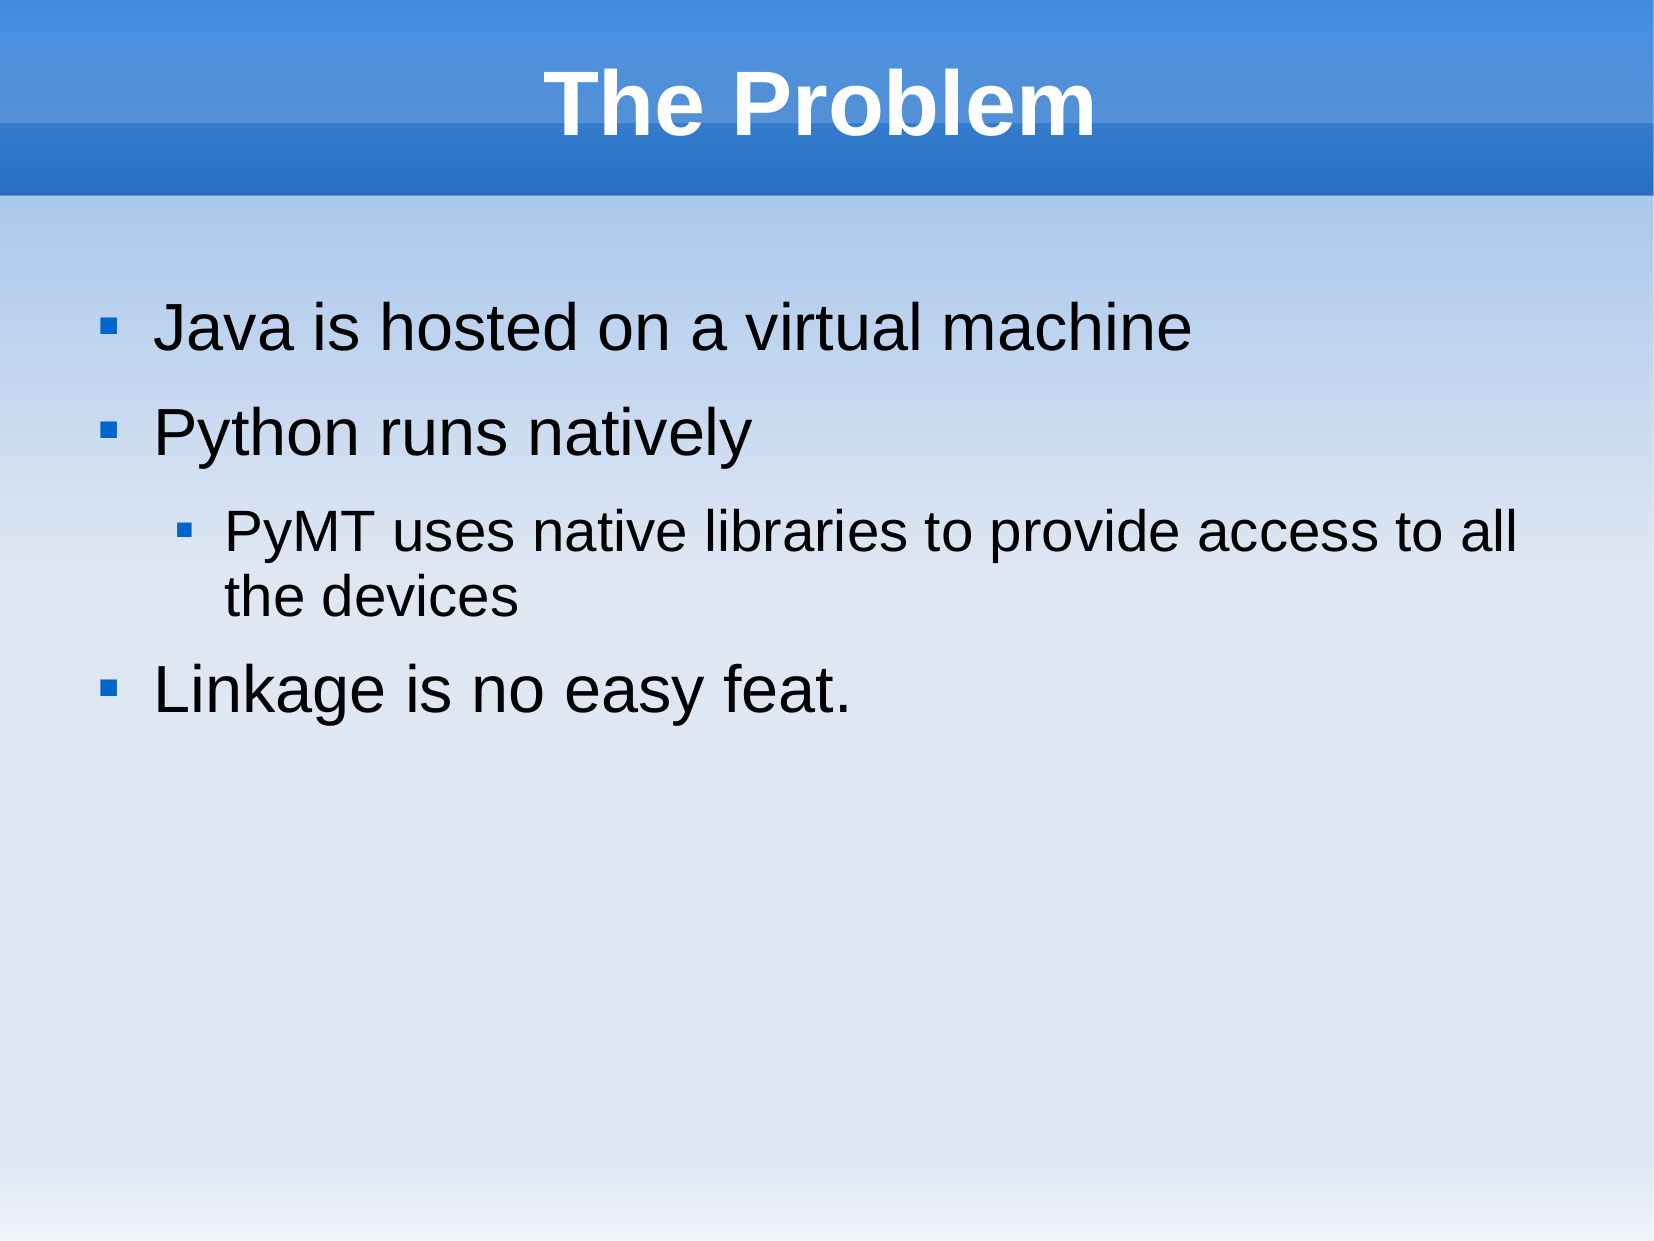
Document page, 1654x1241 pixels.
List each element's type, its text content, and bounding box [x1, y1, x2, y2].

picture [0, 0, 1654, 1241]
list Java is hosted on a virtual machine Python runs natively PyMT uses native libraries to provide access to all the devices Linkage is no easy feat. [82, 290, 1571, 1094]
title The Problem [76, 7, 1565, 200]
